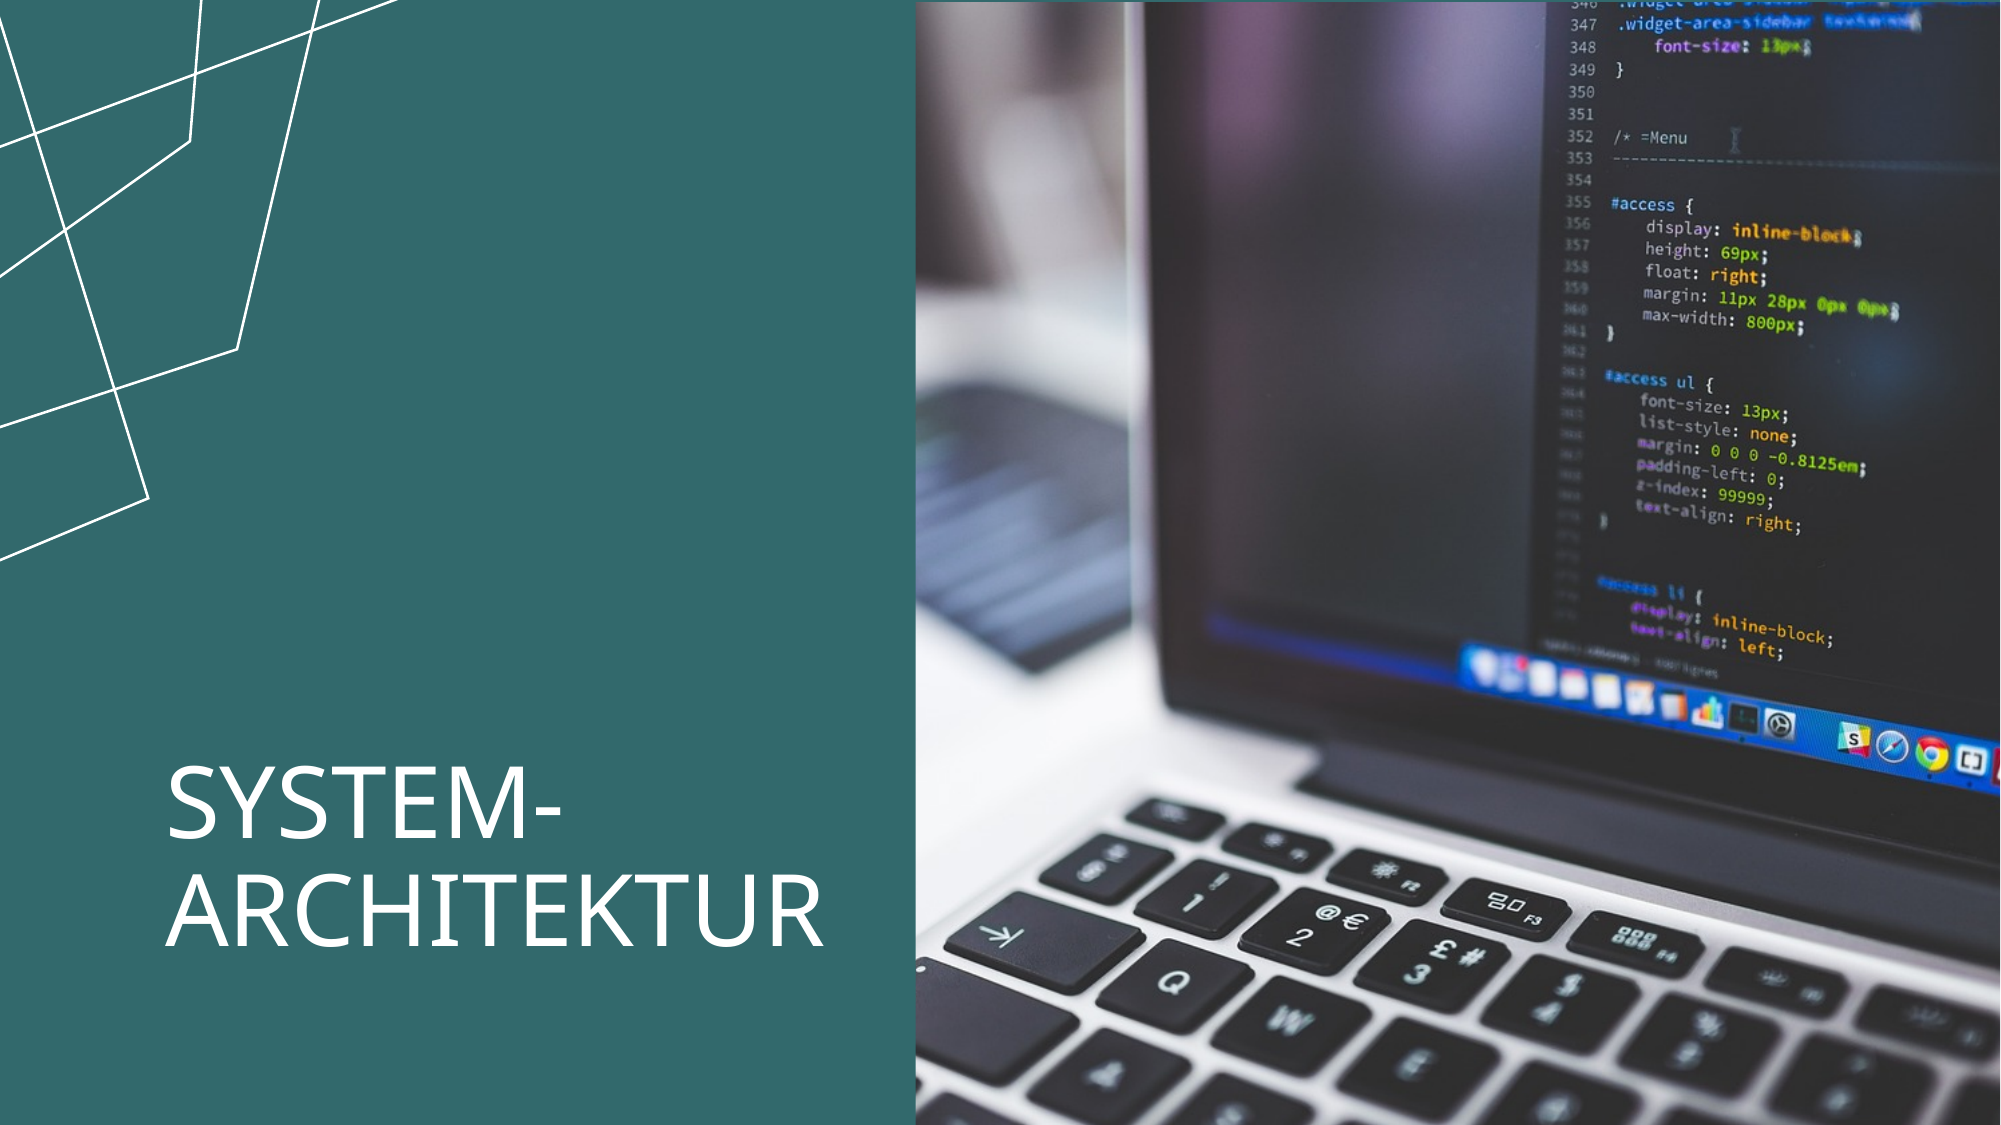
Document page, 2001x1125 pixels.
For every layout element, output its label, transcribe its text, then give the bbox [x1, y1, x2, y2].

title System-architektur [150, 423, 915, 976]
picture [915, 0, 2000, 1125]
